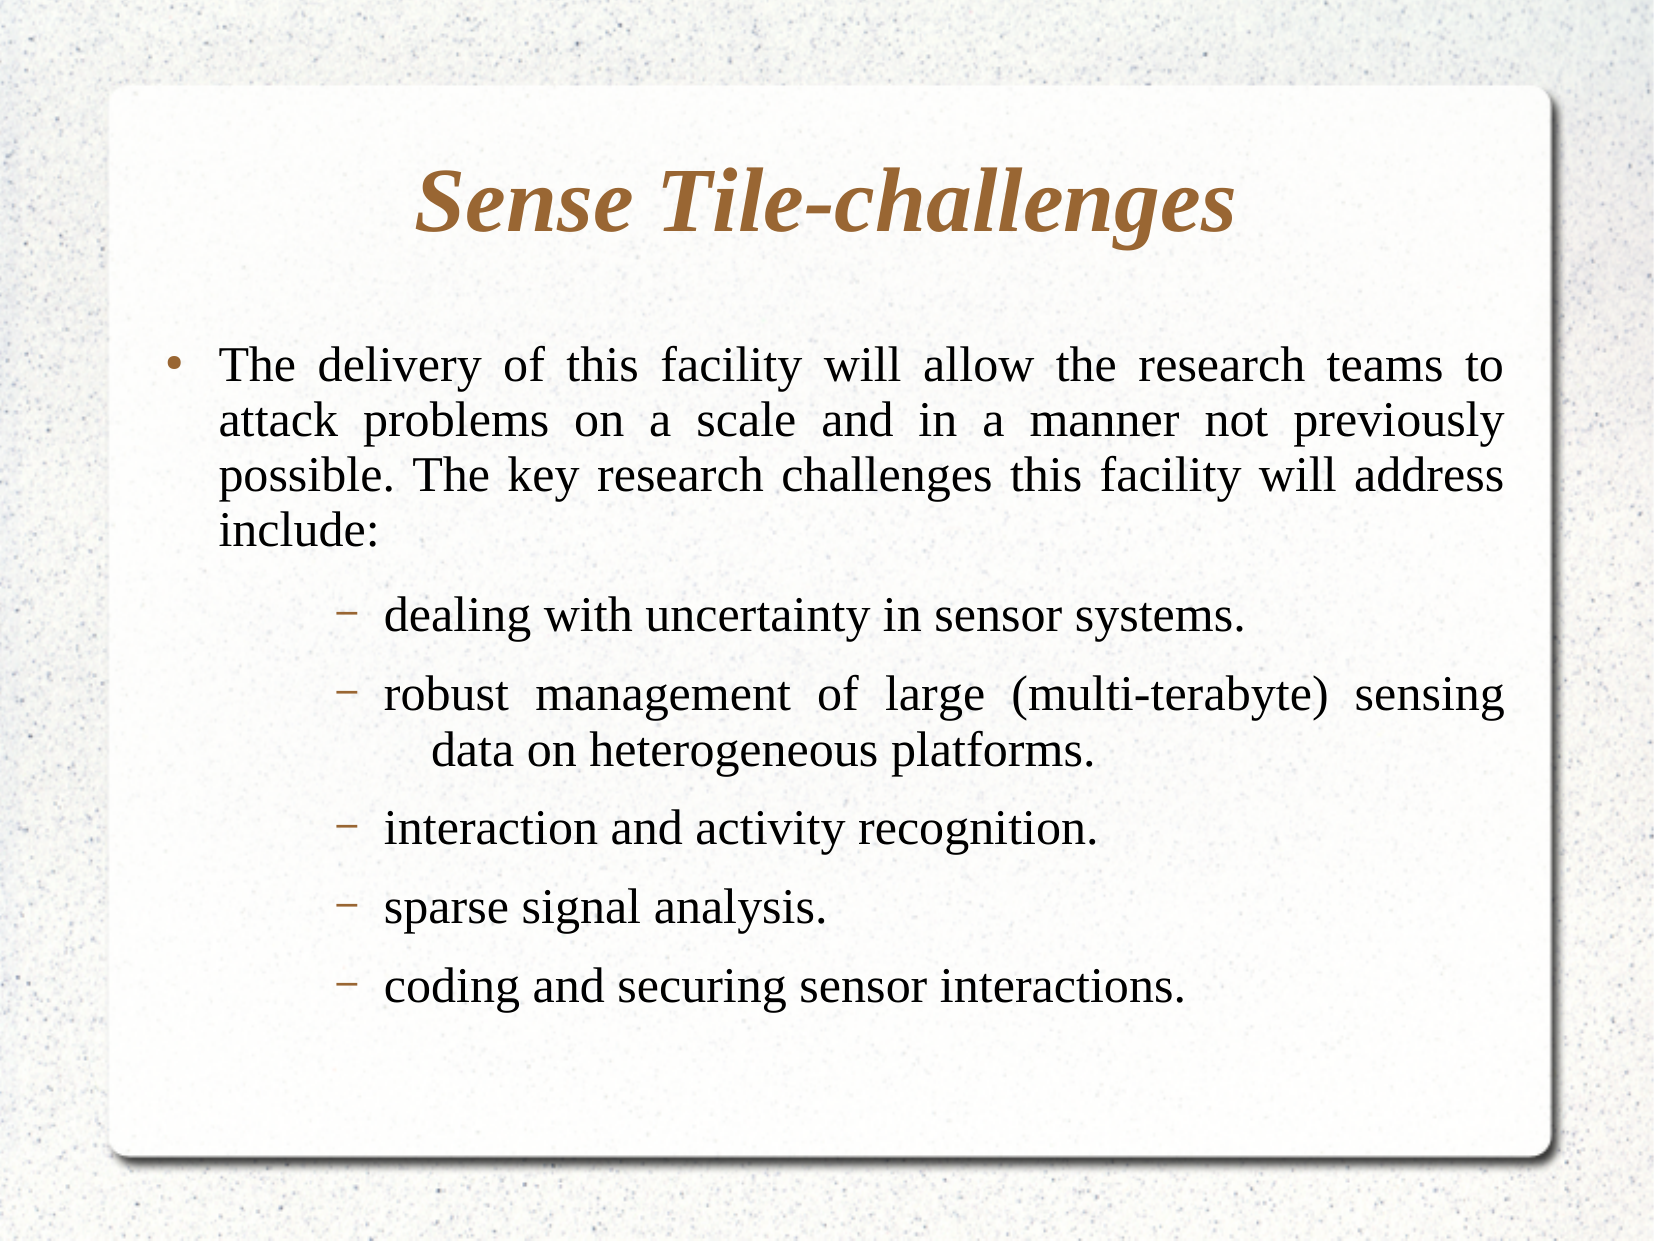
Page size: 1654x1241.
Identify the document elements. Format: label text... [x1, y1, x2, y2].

title Sense Tile-challenges [118, 104, 1536, 297]
picture [0, 0, 1654, 1241]
list The delivery of this facility will allow the research teams to attack problems on a scale and in a manner not previously possible. The key research challenges this facility will address include: dealing with uncertainty in sensor systems. robust management of large (multi-terabyte) sensing data on heterogeneous platforms. interaction and activity recognition. sparse signal analysis. coding and securing sensor interactions. [147, 336, 1506, 1141]
